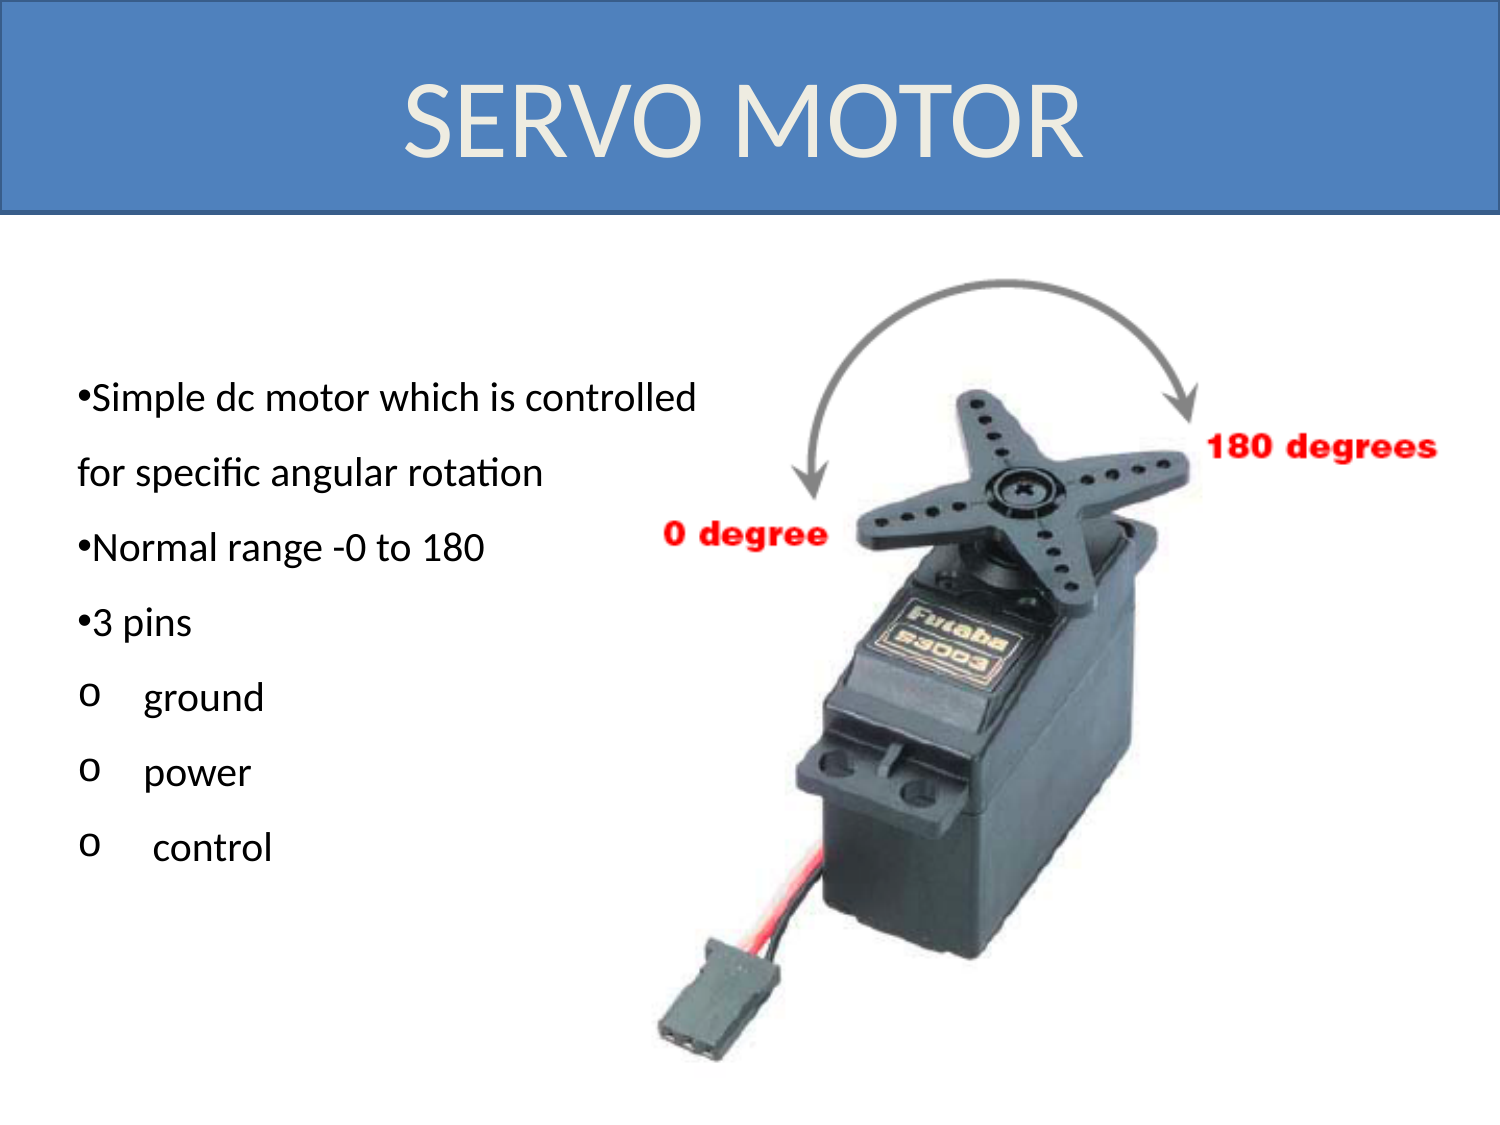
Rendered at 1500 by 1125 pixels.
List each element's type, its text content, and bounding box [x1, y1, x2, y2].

text_box Simple dc motor which is controlled for specific angular rotation Normal range -0 to 180 3 pins ground power control [62, 337, 751, 974]
text_box SERVO MOTOR [99, 37, 1388, 189]
text_box [0, 0, 1500, 213]
picture [600, 242, 1500, 1113]
